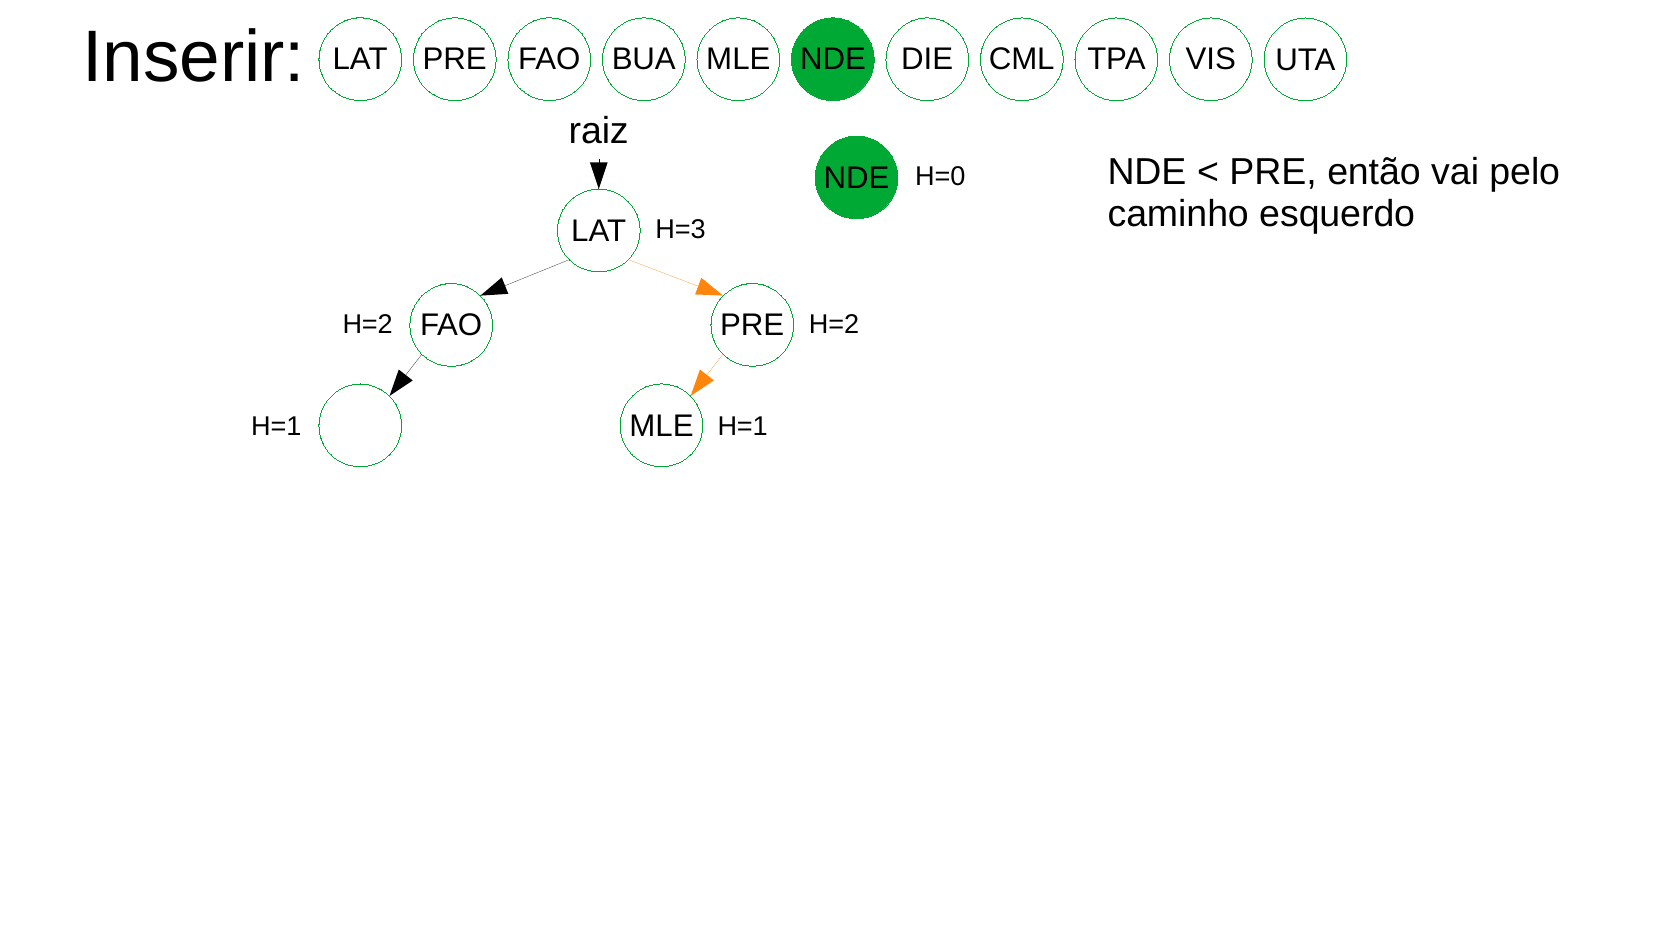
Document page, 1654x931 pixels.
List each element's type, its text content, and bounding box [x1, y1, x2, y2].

text_box H=1 [236, 403, 317, 449]
text_box BUA [602, 17, 686, 101]
text_box VIS [1169, 17, 1253, 101]
text_box H=1 [702, 403, 783, 449]
text_box H=0 [900, 153, 981, 199]
text_box BUA [318, 383, 402, 467]
text_box DIE [885, 17, 969, 101]
text_box H=2 [794, 301, 875, 347]
text_box CML [980, 17, 1064, 101]
text_box NDE [791, 17, 875, 101]
text_box MLE [620, 383, 702, 467]
text_box LAT [318, 17, 402, 101]
text_box PRE [710, 283, 794, 367]
text_box FAO [507, 17, 591, 101]
text_box NDE [815, 136, 898, 219]
text_box raiz [553, 102, 644, 160]
text_box H=3 [640, 206, 721, 252]
text_box MLE [696, 17, 780, 101]
title Inserir: [82, 0, 319, 134]
text_box UTA [1264, 17, 1347, 101]
text_box PRE [413, 17, 497, 101]
text_box TPA [1074, 17, 1158, 101]
text_box FAO [409, 283, 493, 367]
text_box LAT [557, 189, 640, 272]
text_box H=2 [327, 301, 408, 347]
text_box NDE < PRE, então vai pelo caminho esquerdo [1092, 142, 1583, 284]
